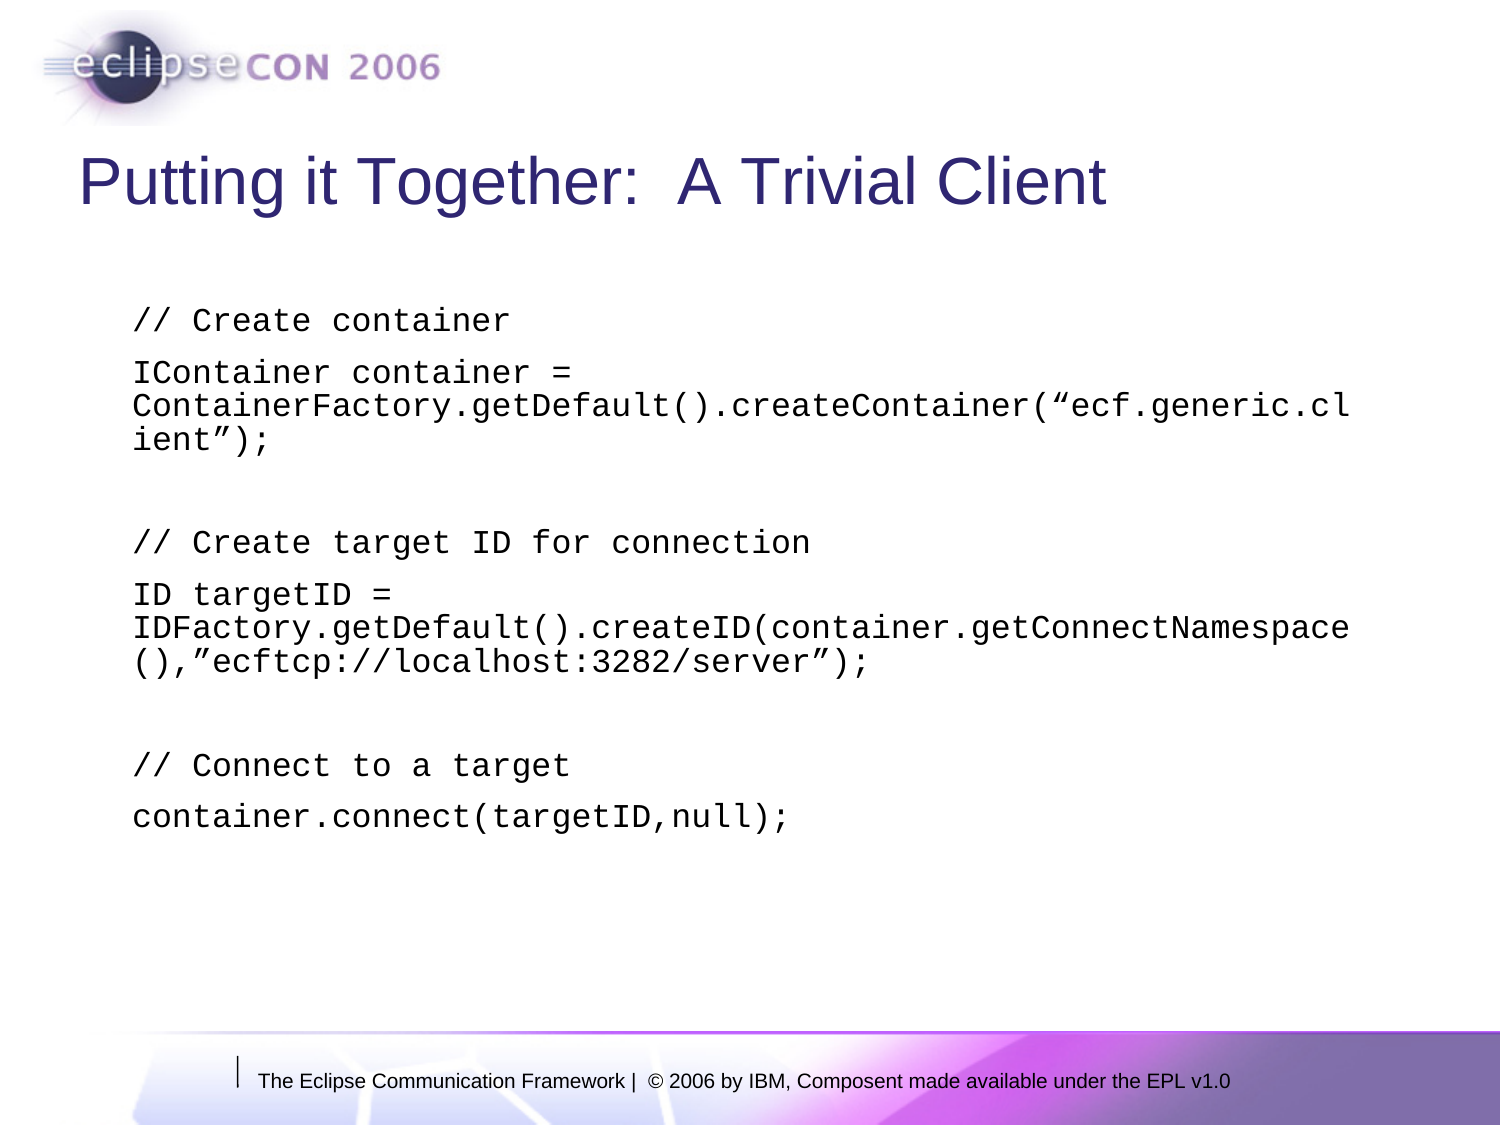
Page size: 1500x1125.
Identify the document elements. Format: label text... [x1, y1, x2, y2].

text_box // Create container IContainer container = ContainerFactory.getDefault().createContainer(“ecf.generic.client”); // Create target ID for connection ID targetID = IDFactory.getDefault().createID(container.getConnectNamespace(),”ecftcp://localhost:3282/server”); // Connect to a target container.connect(targetID,null); [117, 297, 1377, 842]
title Putting it Together: A Trivial Client [78, 148, 1432, 224]
picture [31, 10, 1040, 126]
picture [0, 1031, 1500, 1125]
